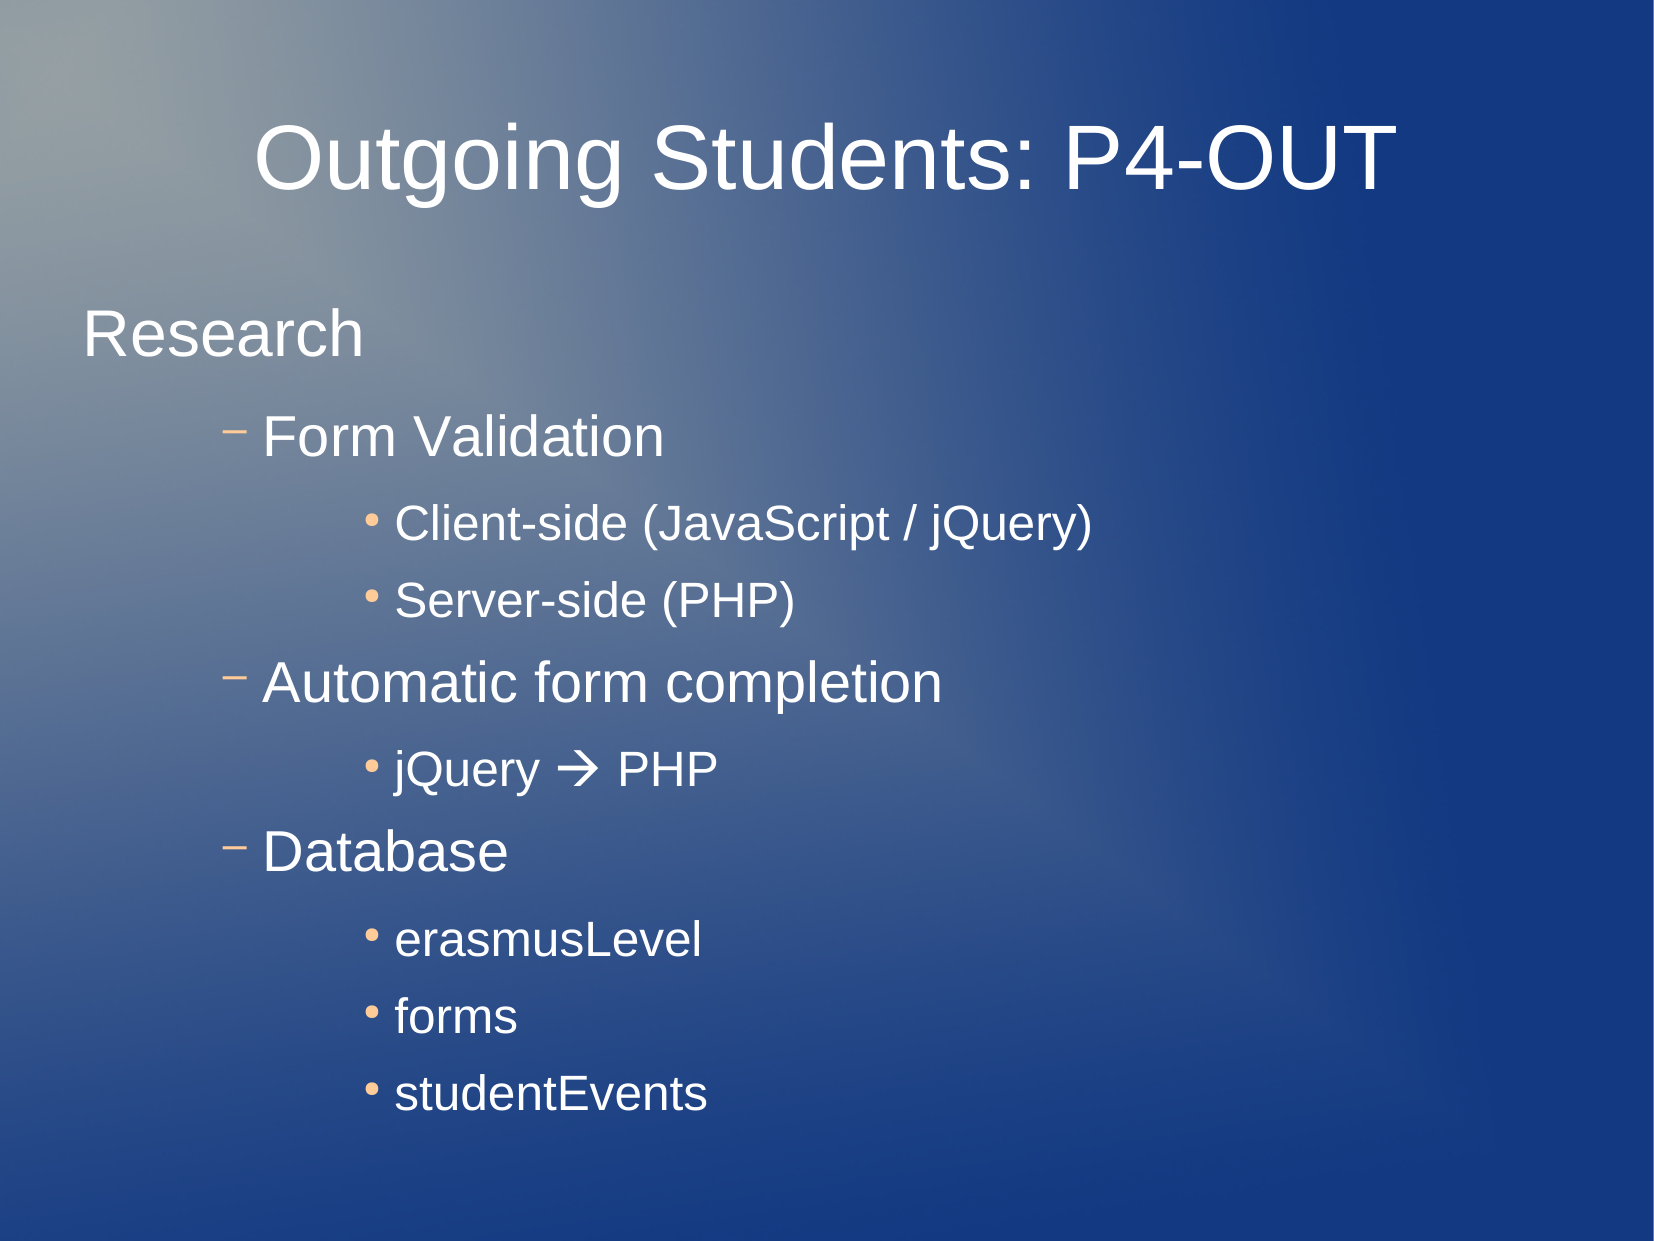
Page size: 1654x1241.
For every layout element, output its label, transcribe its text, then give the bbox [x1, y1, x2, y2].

list Research Form Validation Client-side (JavaScript / jQuery) Server-side (PHP) Automatic form completion jQuery  PHP Database erasmusLevel forms studentEvents [82, 290, 1571, 1129]
title Outgoing Students: P4-OUT [82, 49, 1571, 257]
